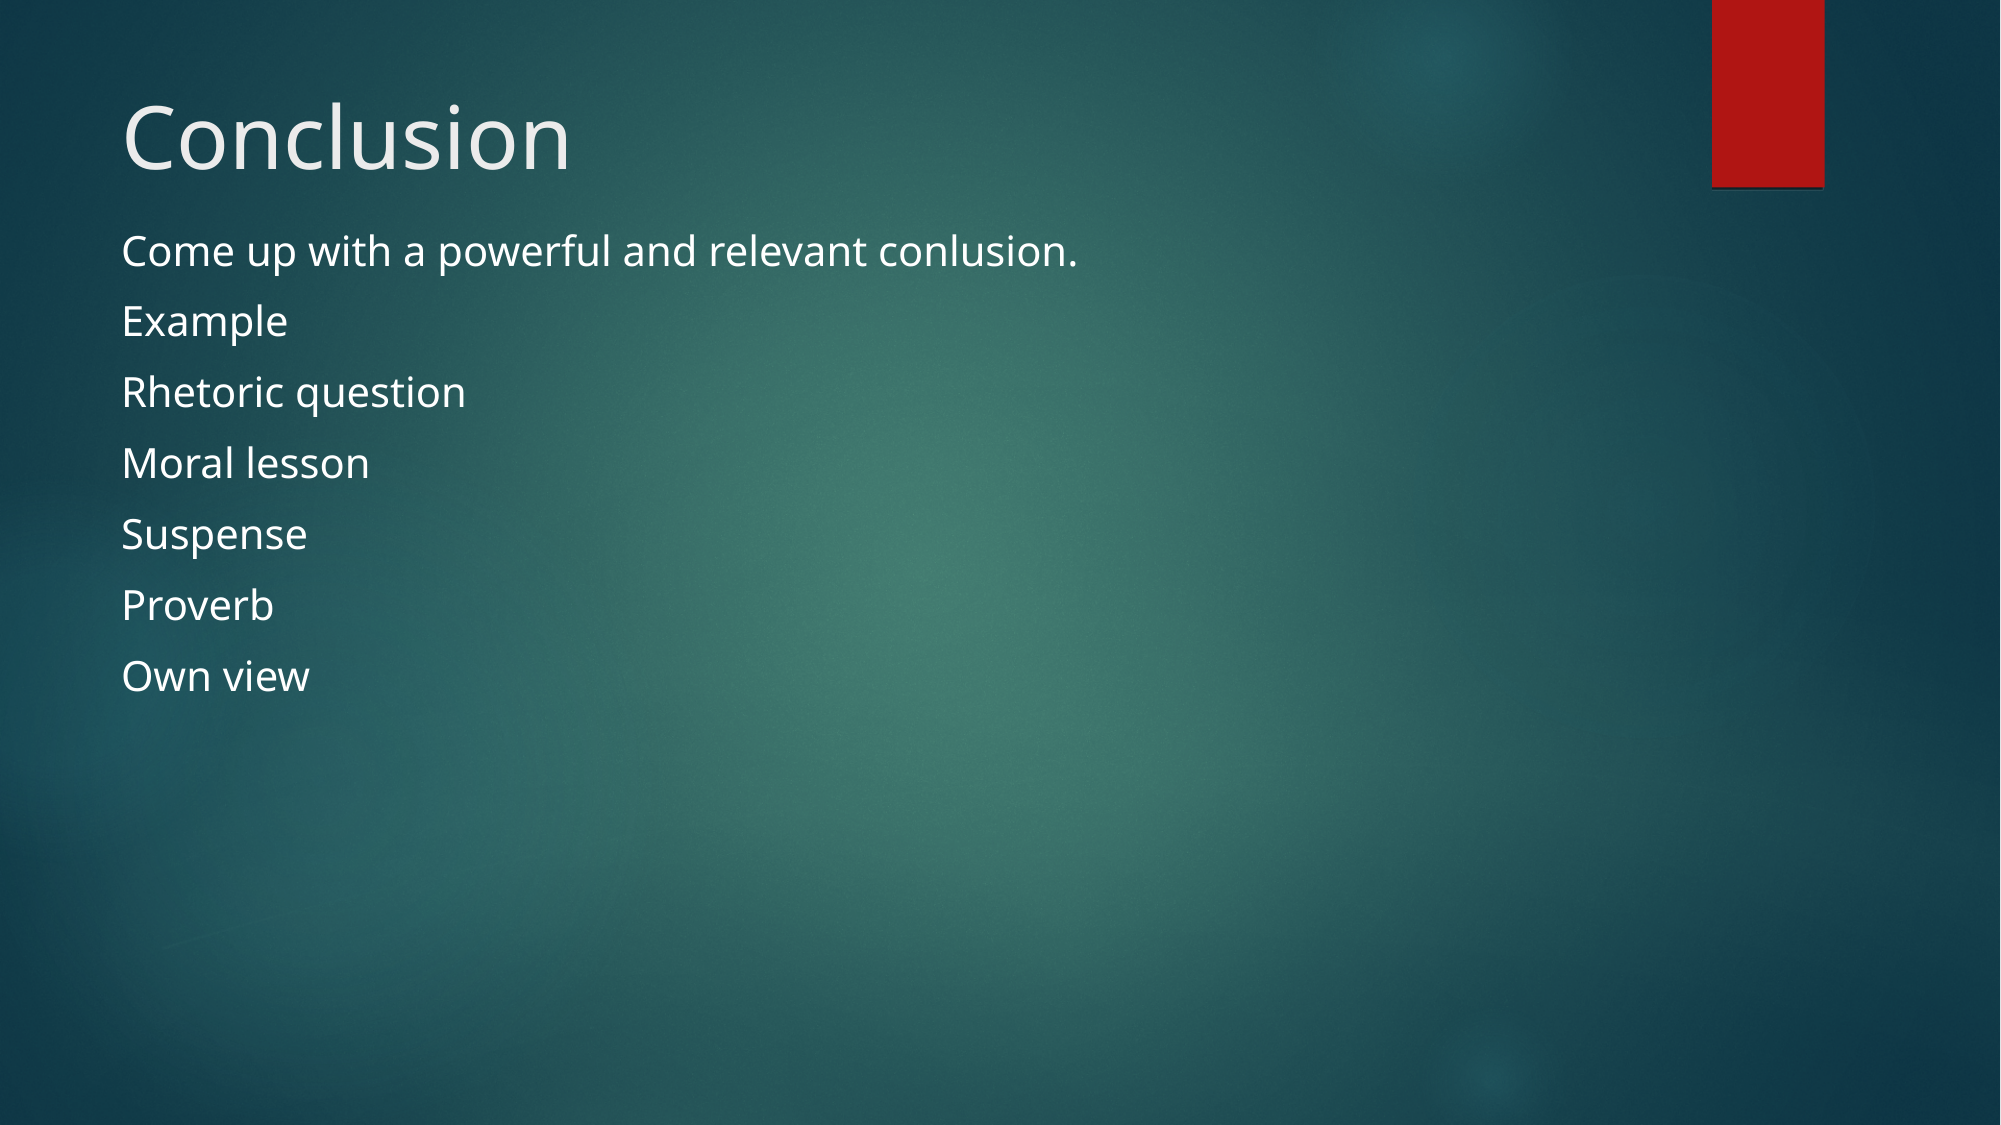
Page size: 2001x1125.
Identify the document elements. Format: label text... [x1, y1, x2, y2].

picture [0, 0, 2001, 1125]
title Conclusion [106, 74, 1649, 304]
list Come up with a powerful and relevant conlusion. Example Rhetoric question Moral lesson Suspense Proverb Own view [106, 216, 1574, 905]
